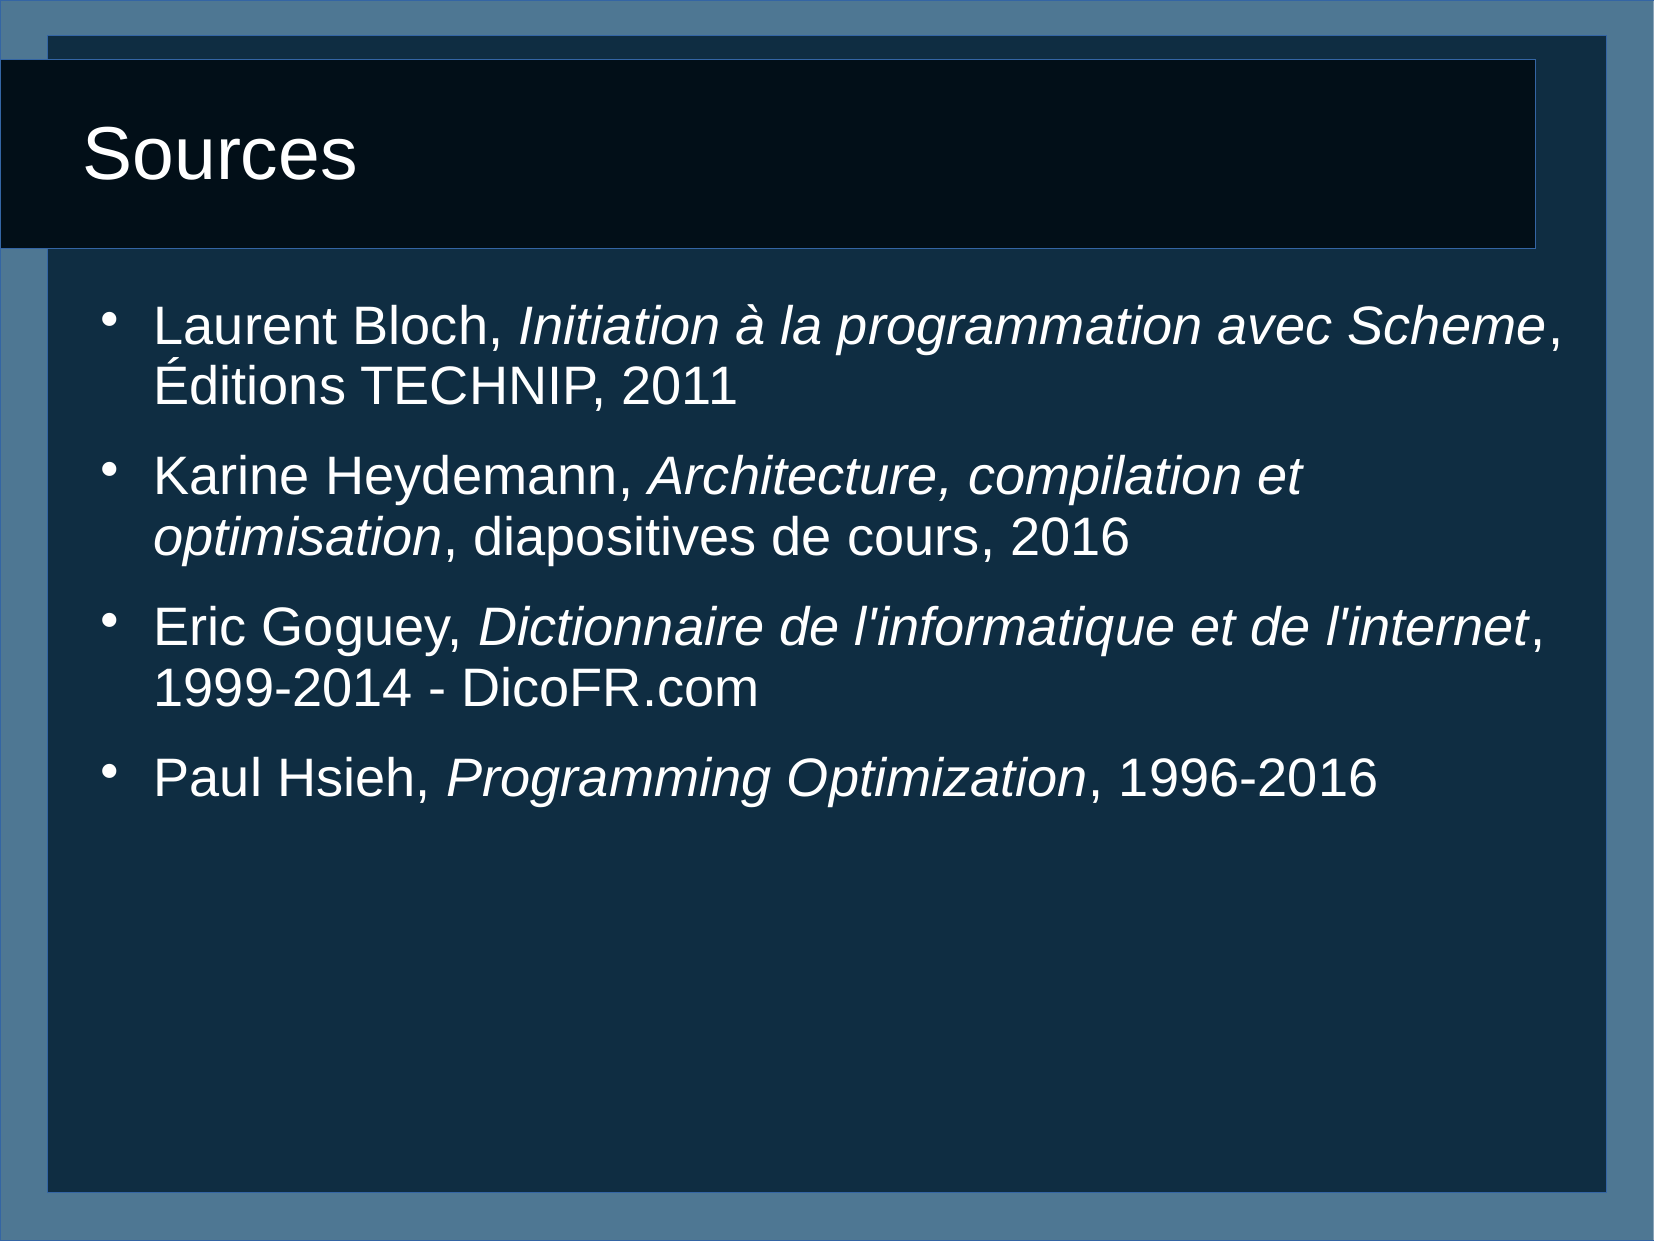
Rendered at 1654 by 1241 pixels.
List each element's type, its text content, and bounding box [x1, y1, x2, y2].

title Sources [82, 94, 1264, 213]
list Laurent Bloch, Initiation à la programmation avec Scheme, Éditions TECHNIP, 2011 Karine Heydemann, Architecture, compilation et optimisation, diapositives de cours, 2016 Eric Goguey, Dictionnaire de l'informatique et de l'internet, 1999-2014 - DicoFR.com Paul Hsieh, Programming Optimization, 1996-2016 [82, 295, 1571, 1015]
